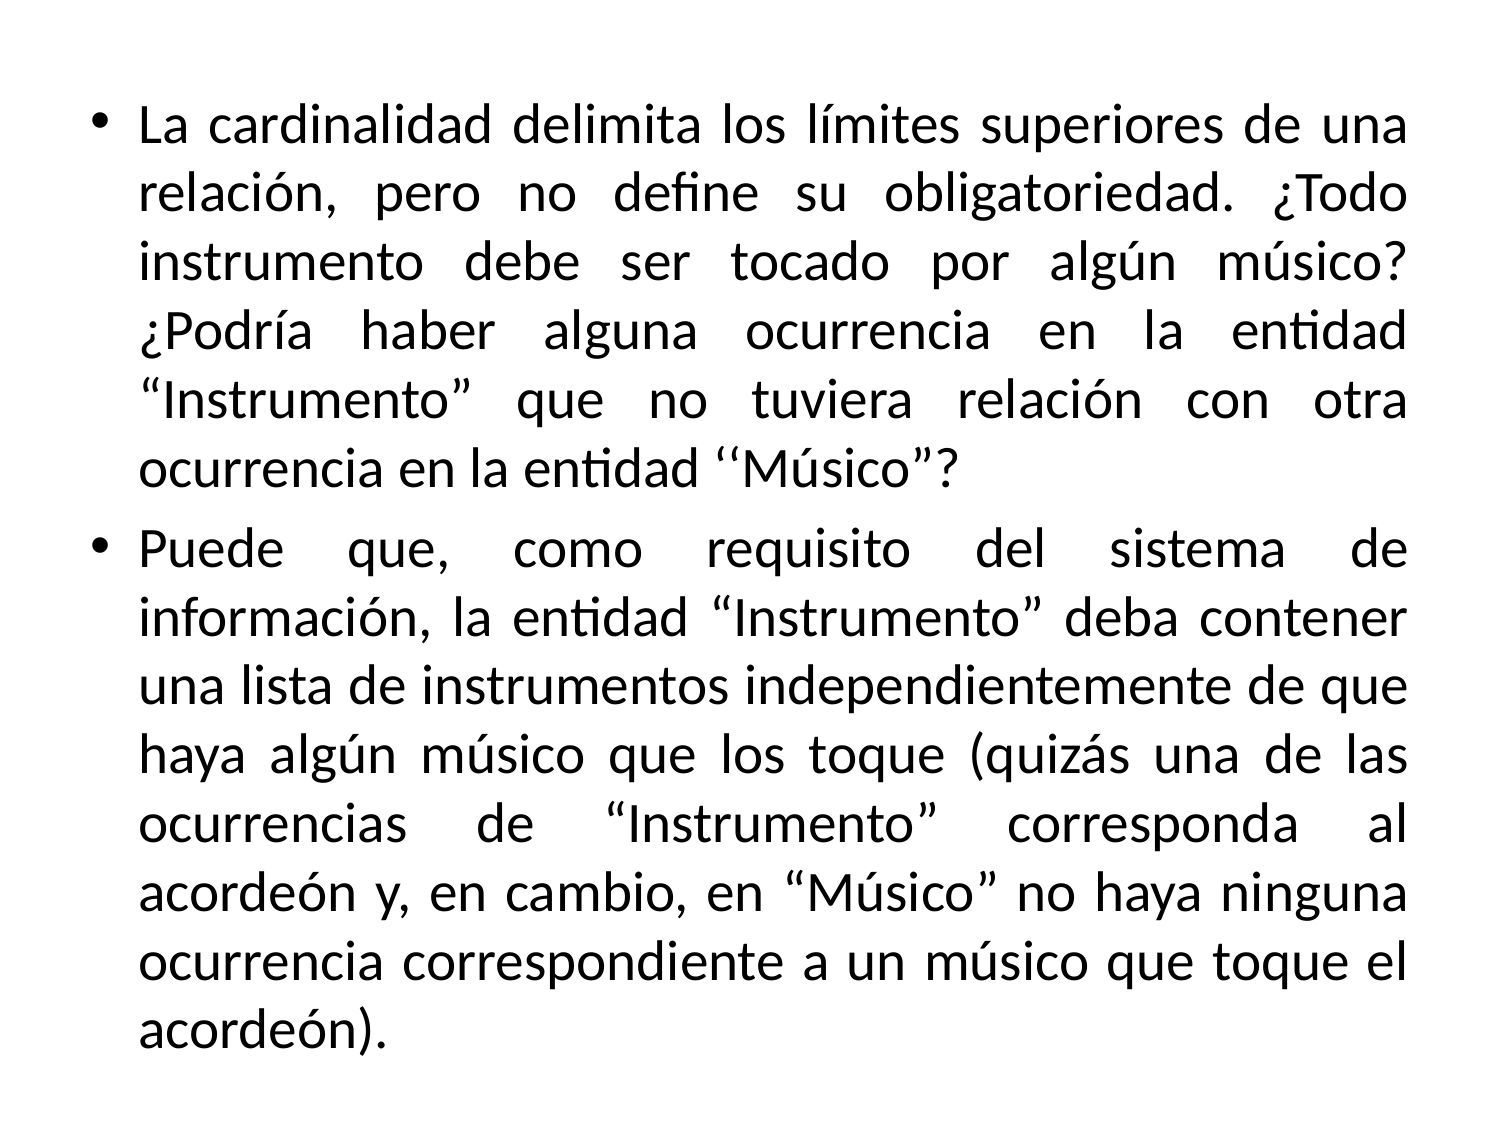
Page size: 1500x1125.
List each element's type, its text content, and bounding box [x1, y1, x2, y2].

list La cardinalidad delimita los límites superiores de una relación, pero no define su obligatoriedad. ¿Todo instrumento debe ser tocado por algún músico? ¿Podría haber alguna ocurrencia en la entidad “Instrumento” que no tuviera relación con otra ocurrencia en la entidad ‘‘Músico”? Puede que, como requisito del sistema de información, la entidad “Instrumento” deba contener una lista de instrumentos independientemente de que haya algún músico que los toque (quizás una de las ocurrencias de “Instrumento” corresponda al acordeón y, en cambio, en “Músico” no haya ninguna ocurrencia correspondiente a un músico que toque el acordeón). [75, 78, 1425, 1071]
